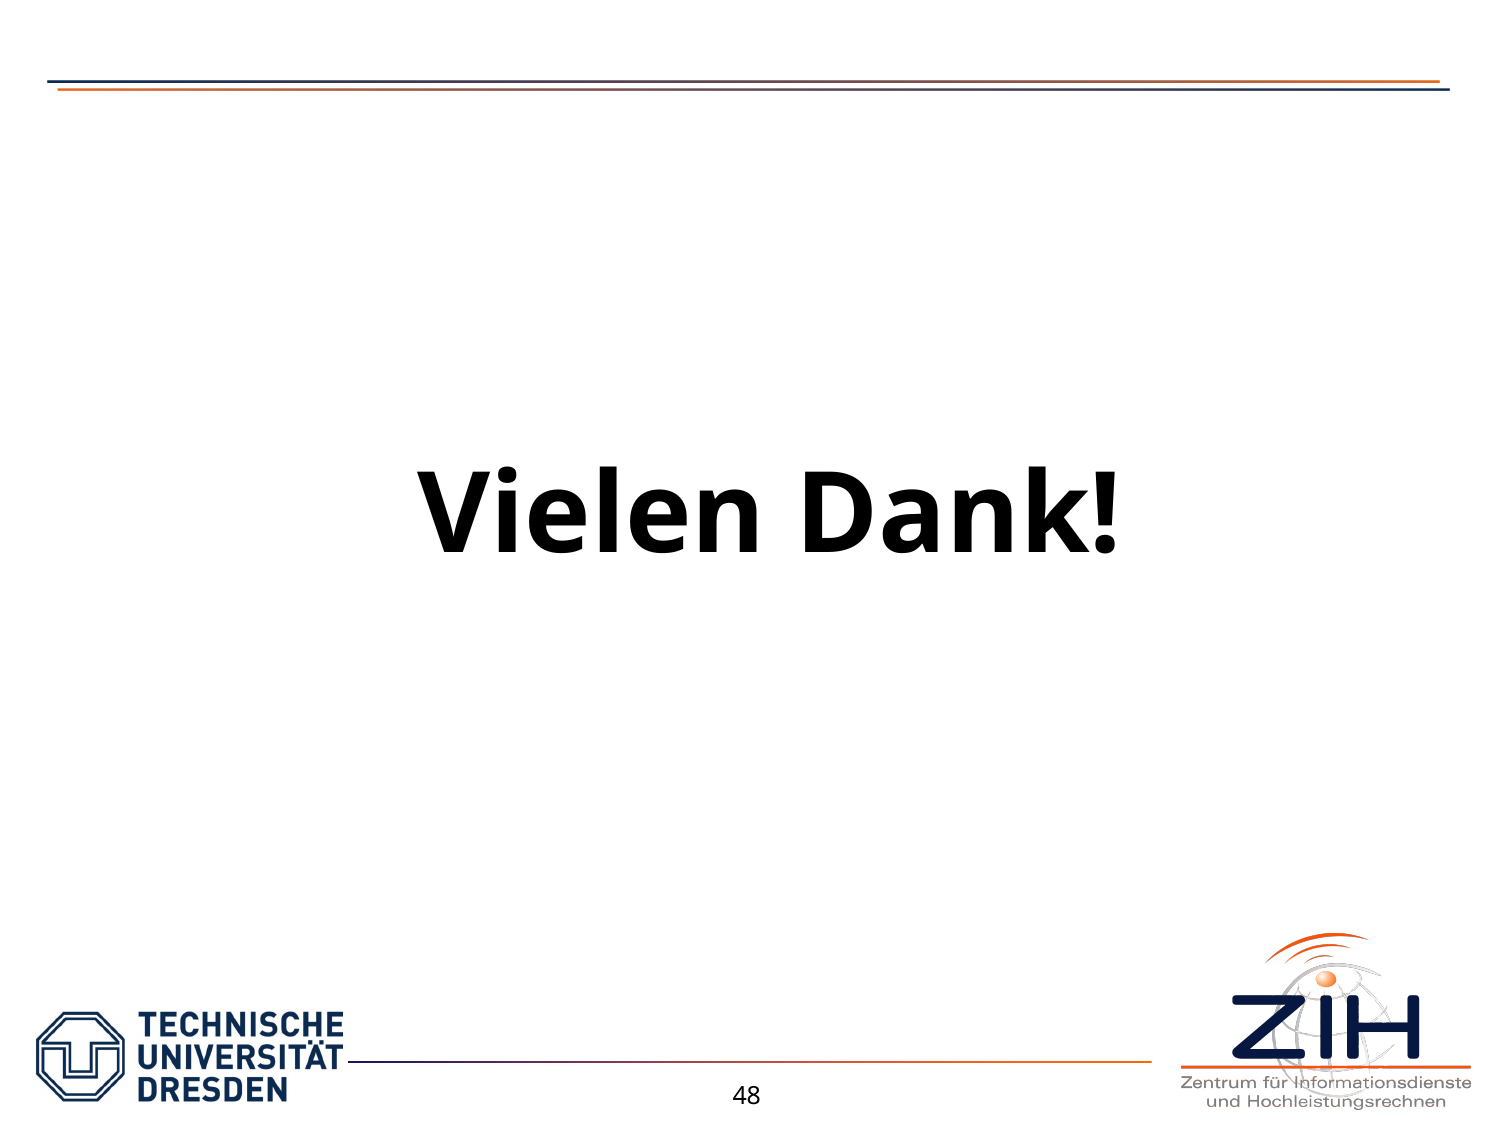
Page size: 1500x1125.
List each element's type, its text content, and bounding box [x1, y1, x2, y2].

picture [35, 1011, 343, 1102]
picture [47, 80, 1450, 91]
subtitle Vielen Dank! [29, 118, 1471, 901]
picture [1181, 933, 1471, 1110]
